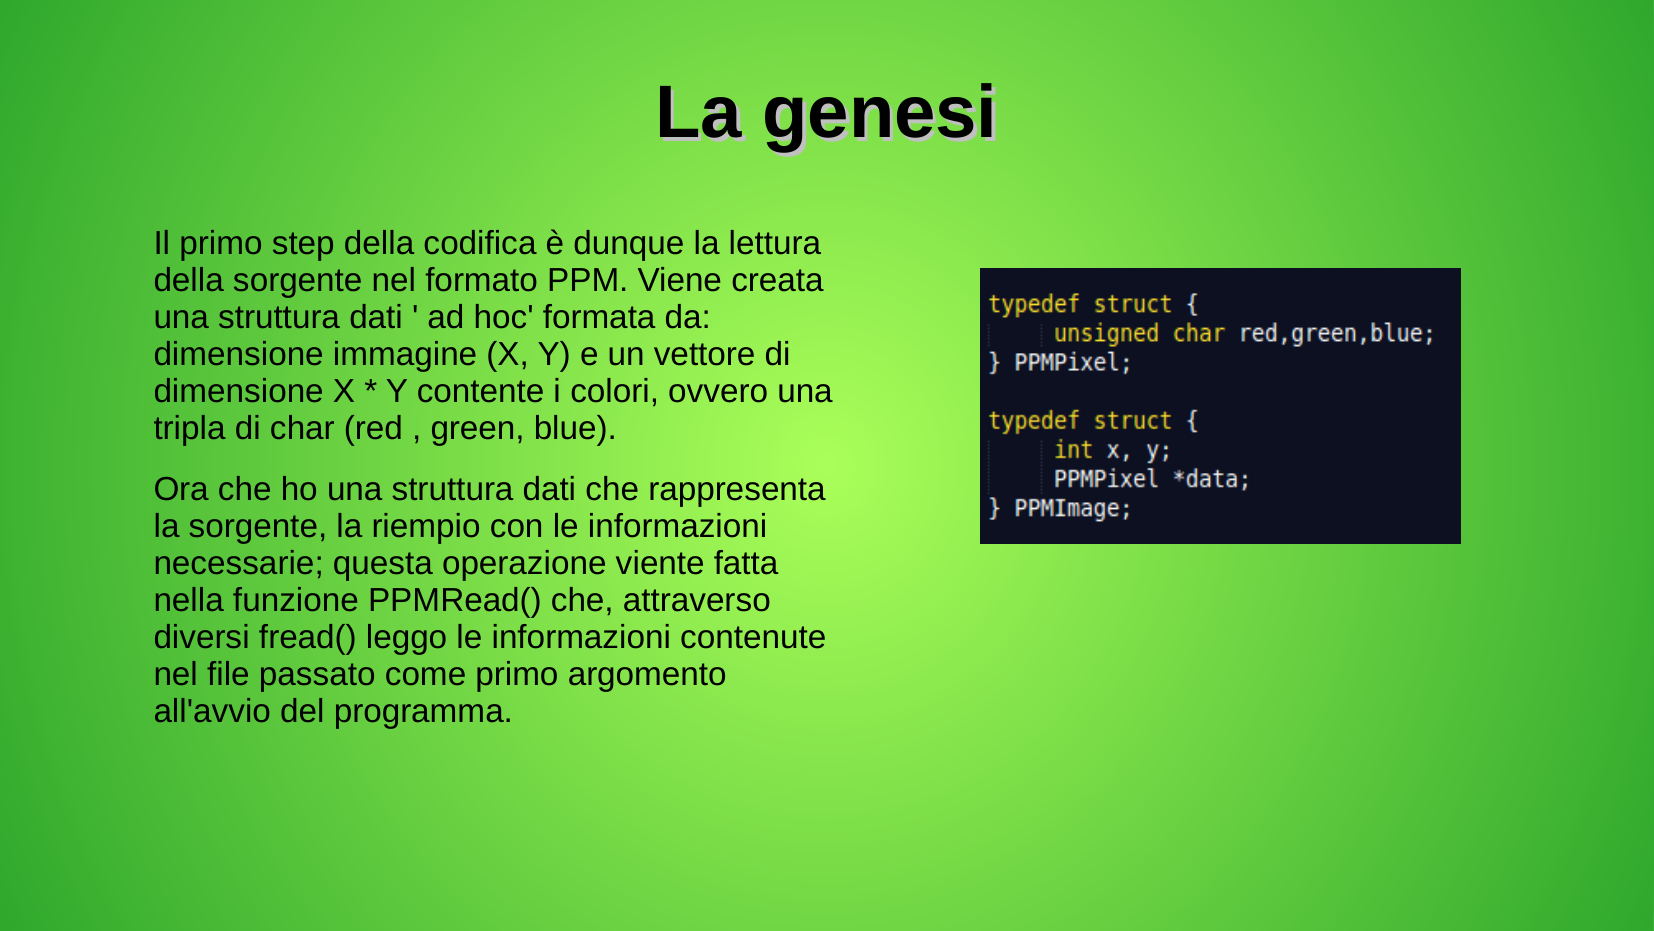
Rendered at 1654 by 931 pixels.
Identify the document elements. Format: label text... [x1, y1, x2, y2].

list Il primo step della codifica è dunque la lettura della sorgente nel formato PPM. Viene creata una struttura dati ' ad hoc' formata da: dimensione immagine (X, Y) e un vettore di dimensione X * Y contente i colori, ovvero una tripla di char (red , green, blue). Ora che ho una struttura dati che rappresenta la sorgente, la riempio con le informazioni necessarie; questa operazione viente fatta nella funzione PPMRead() che, attraverso diversi fread() leggo le informazioni contenute nel file passato come primo argomento all'avvio del programma. [82, 224, 851, 764]
picture [980, 268, 1461, 544]
title La genesi [82, 35, 1571, 189]
